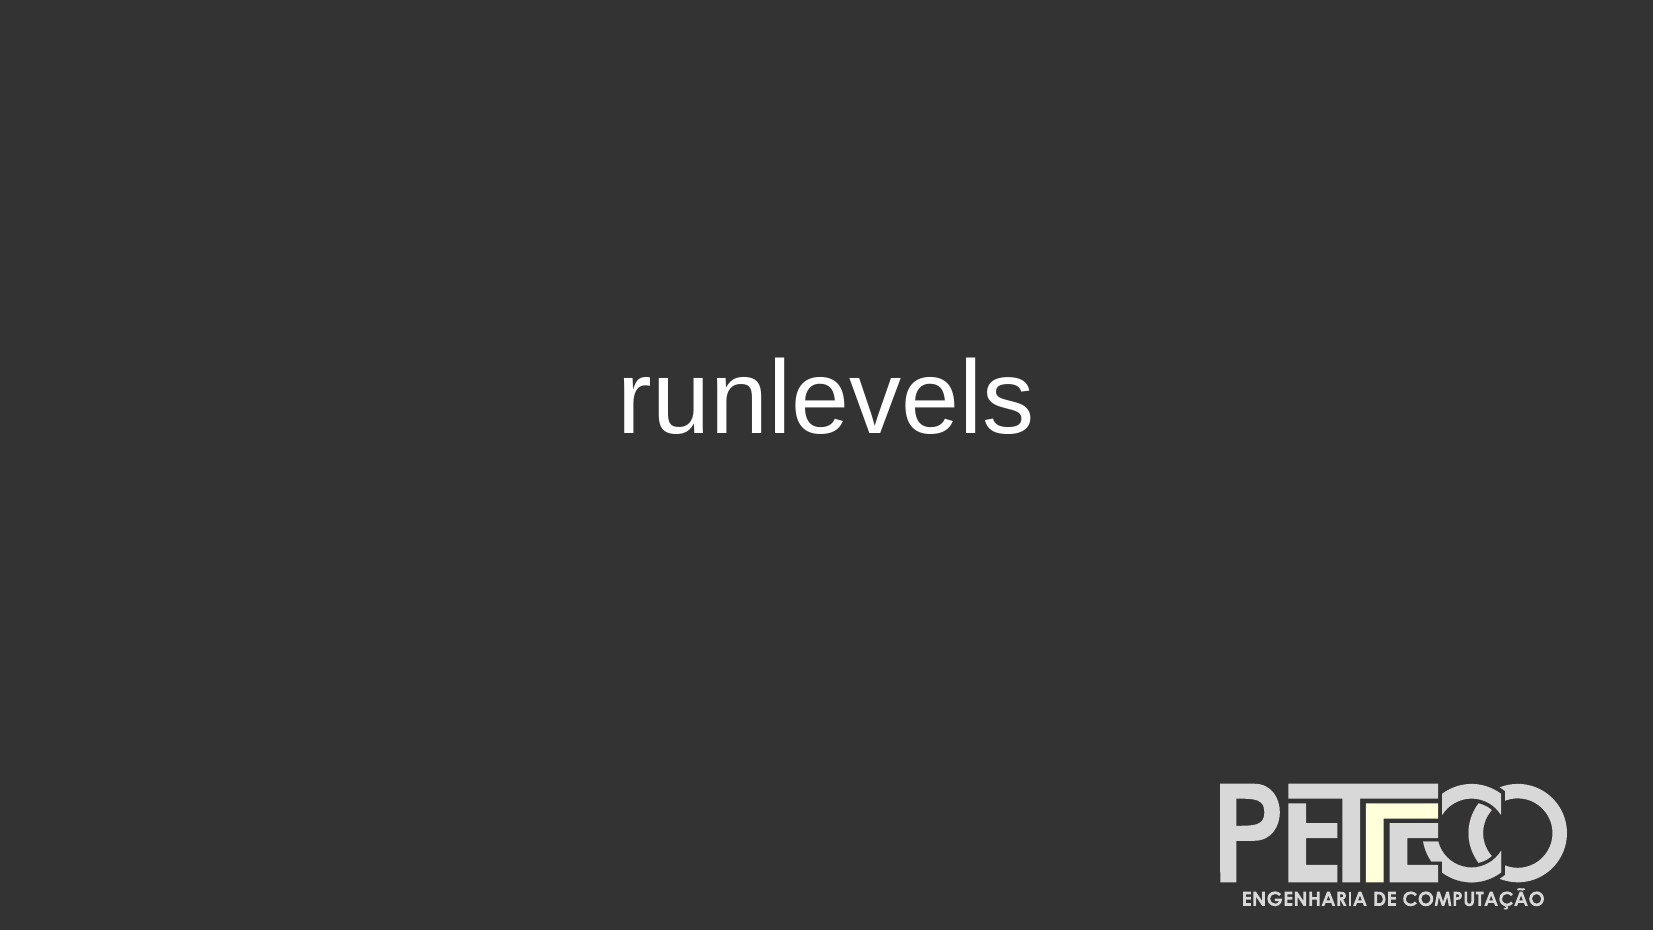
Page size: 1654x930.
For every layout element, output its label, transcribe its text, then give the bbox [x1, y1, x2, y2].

subtitle runlevels [82, 37, 1571, 757]
